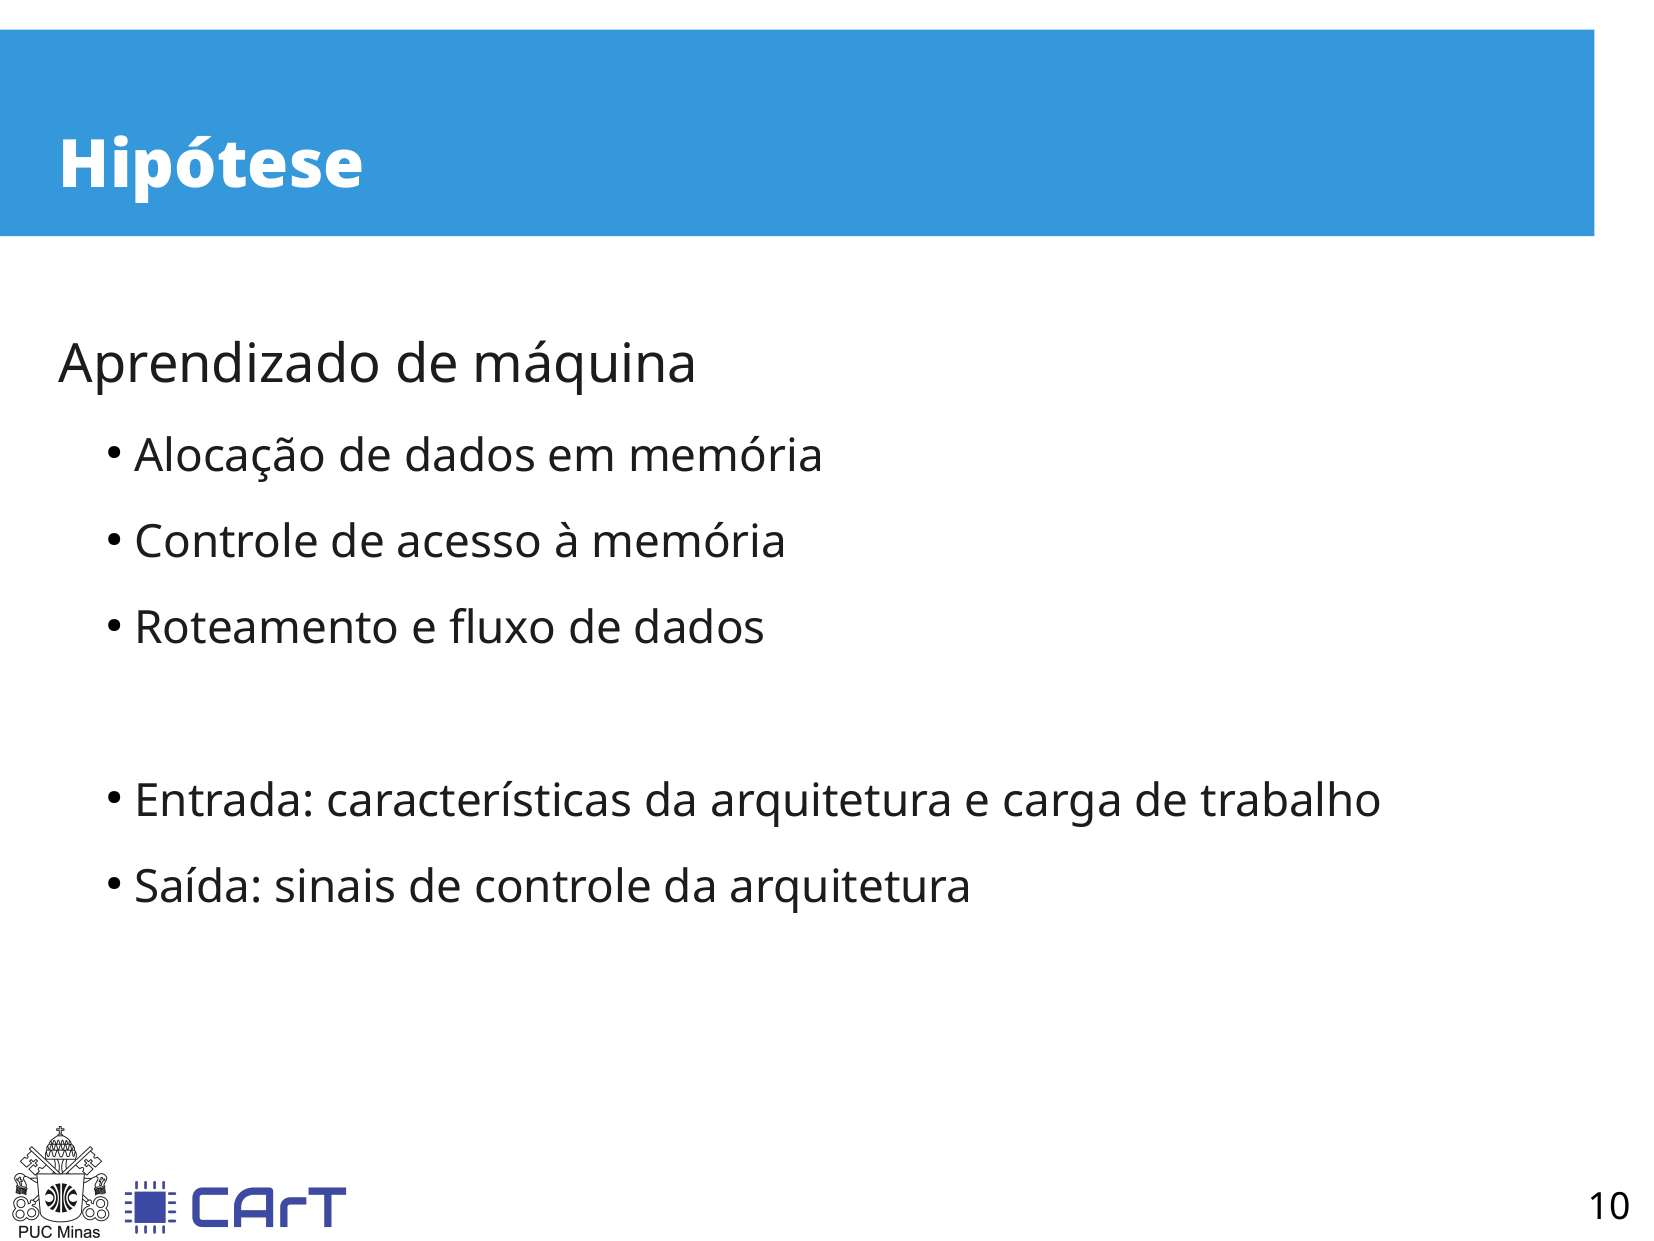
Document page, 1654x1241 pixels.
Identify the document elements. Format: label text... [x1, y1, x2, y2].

list Aprendizado de máquina Alocação de dados em memória Controle de acesso à memória Roteamento e fluxo de dados Entrada: características da arquitetura e carga de trabalho Saída: sinais de controle da arquitetura [59, 324, 1565, 1093]
title Hipótese [59, 59, 1595, 207]
picture [124, 1181, 347, 1235]
picture [0, 1126, 119, 1241]
